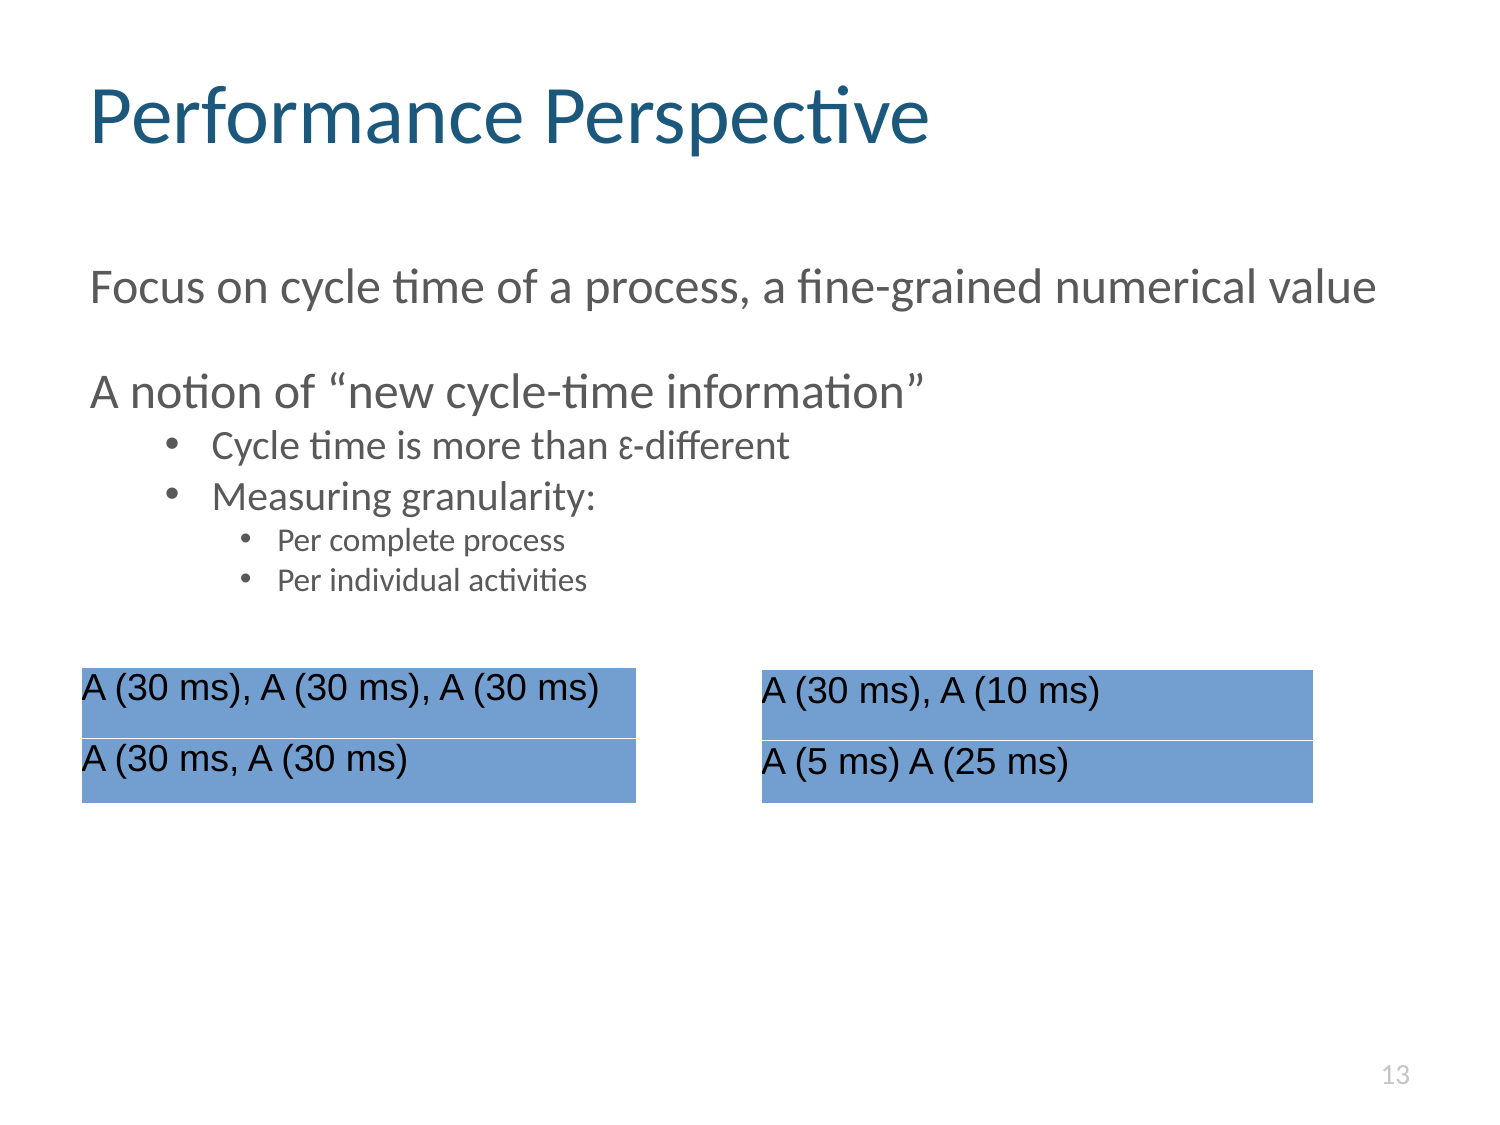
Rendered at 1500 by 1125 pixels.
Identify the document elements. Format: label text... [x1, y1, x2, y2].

table_cell A (30 ms, A (30 ms) [82, 739, 636, 803]
text_box Focus on cycle time of a process, a fine-grained numerical value A notion of “new cycle-time information” Cycle time is more than ε-different Measuring granularity: Per complete process Per individual activities [74, 245, 1425, 1033]
text_box Performance Perspective [75, 45, 1431, 175]
table_header A (30 ms), A (10 ms) [762, 670, 1313, 740]
table_header A (30 ms), A (30 ms), A (30 ms) [82, 668, 636, 738]
text_box <number> [1074, 1042, 1425, 1103]
table_cell A (5 ms) A (25 ms) [762, 741, 1313, 803]
